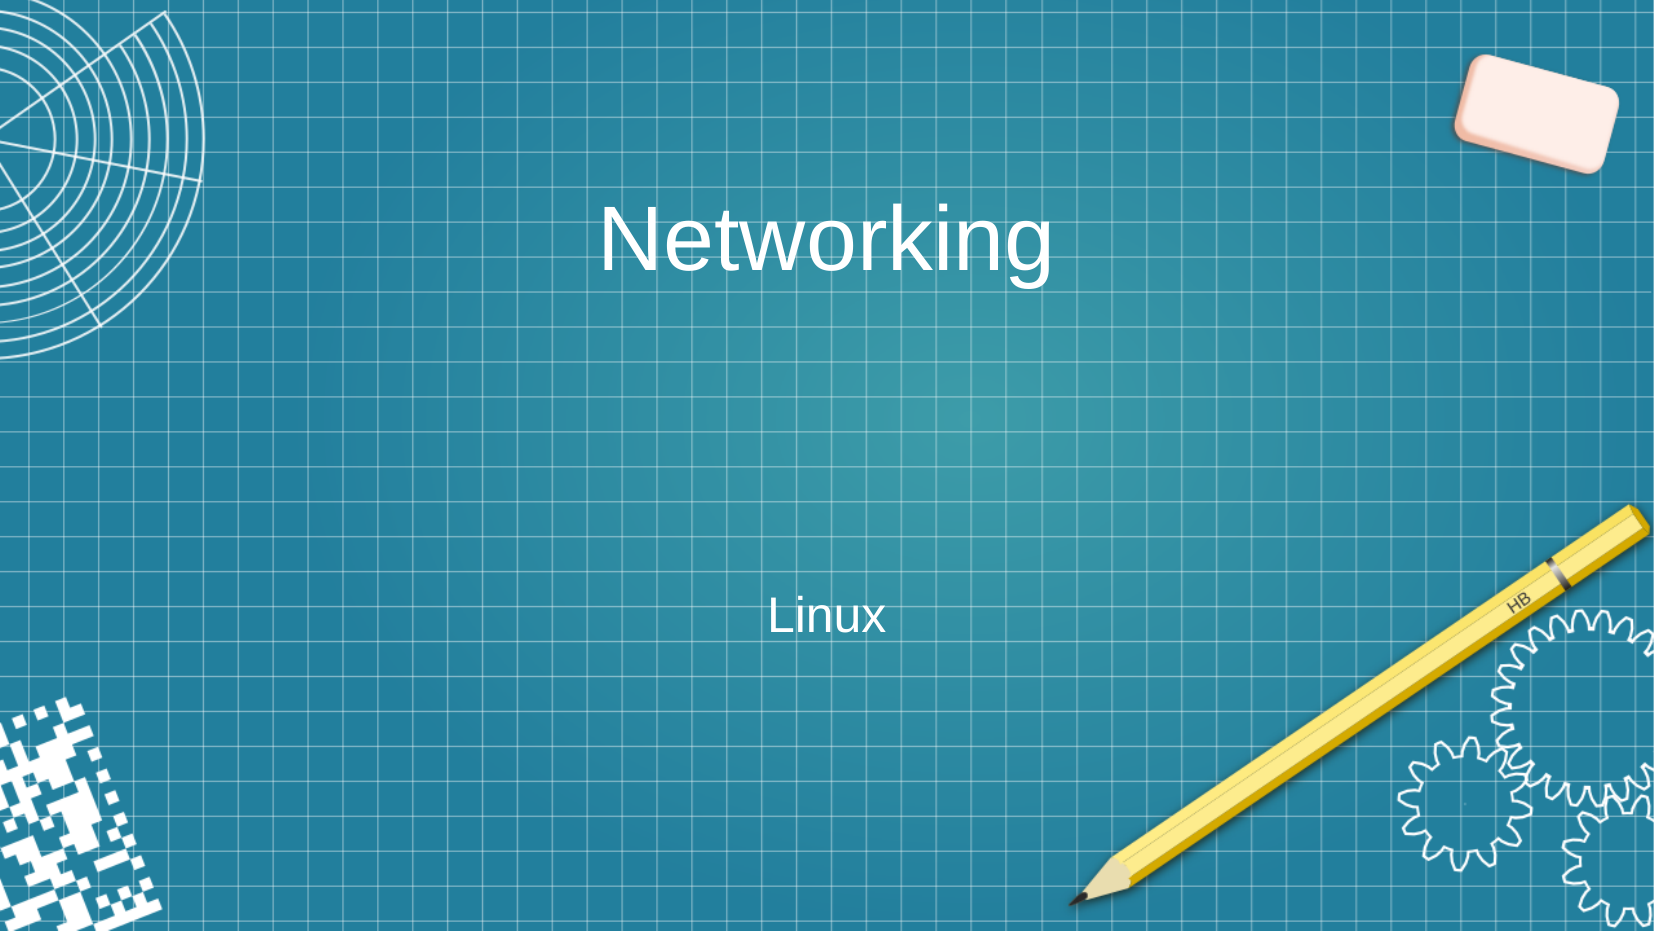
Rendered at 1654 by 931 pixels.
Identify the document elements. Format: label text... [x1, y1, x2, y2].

subtitle Linux [82, 389, 1571, 842]
picture [0, 0, 1654, 931]
title Networking [82, 132, 1571, 346]
